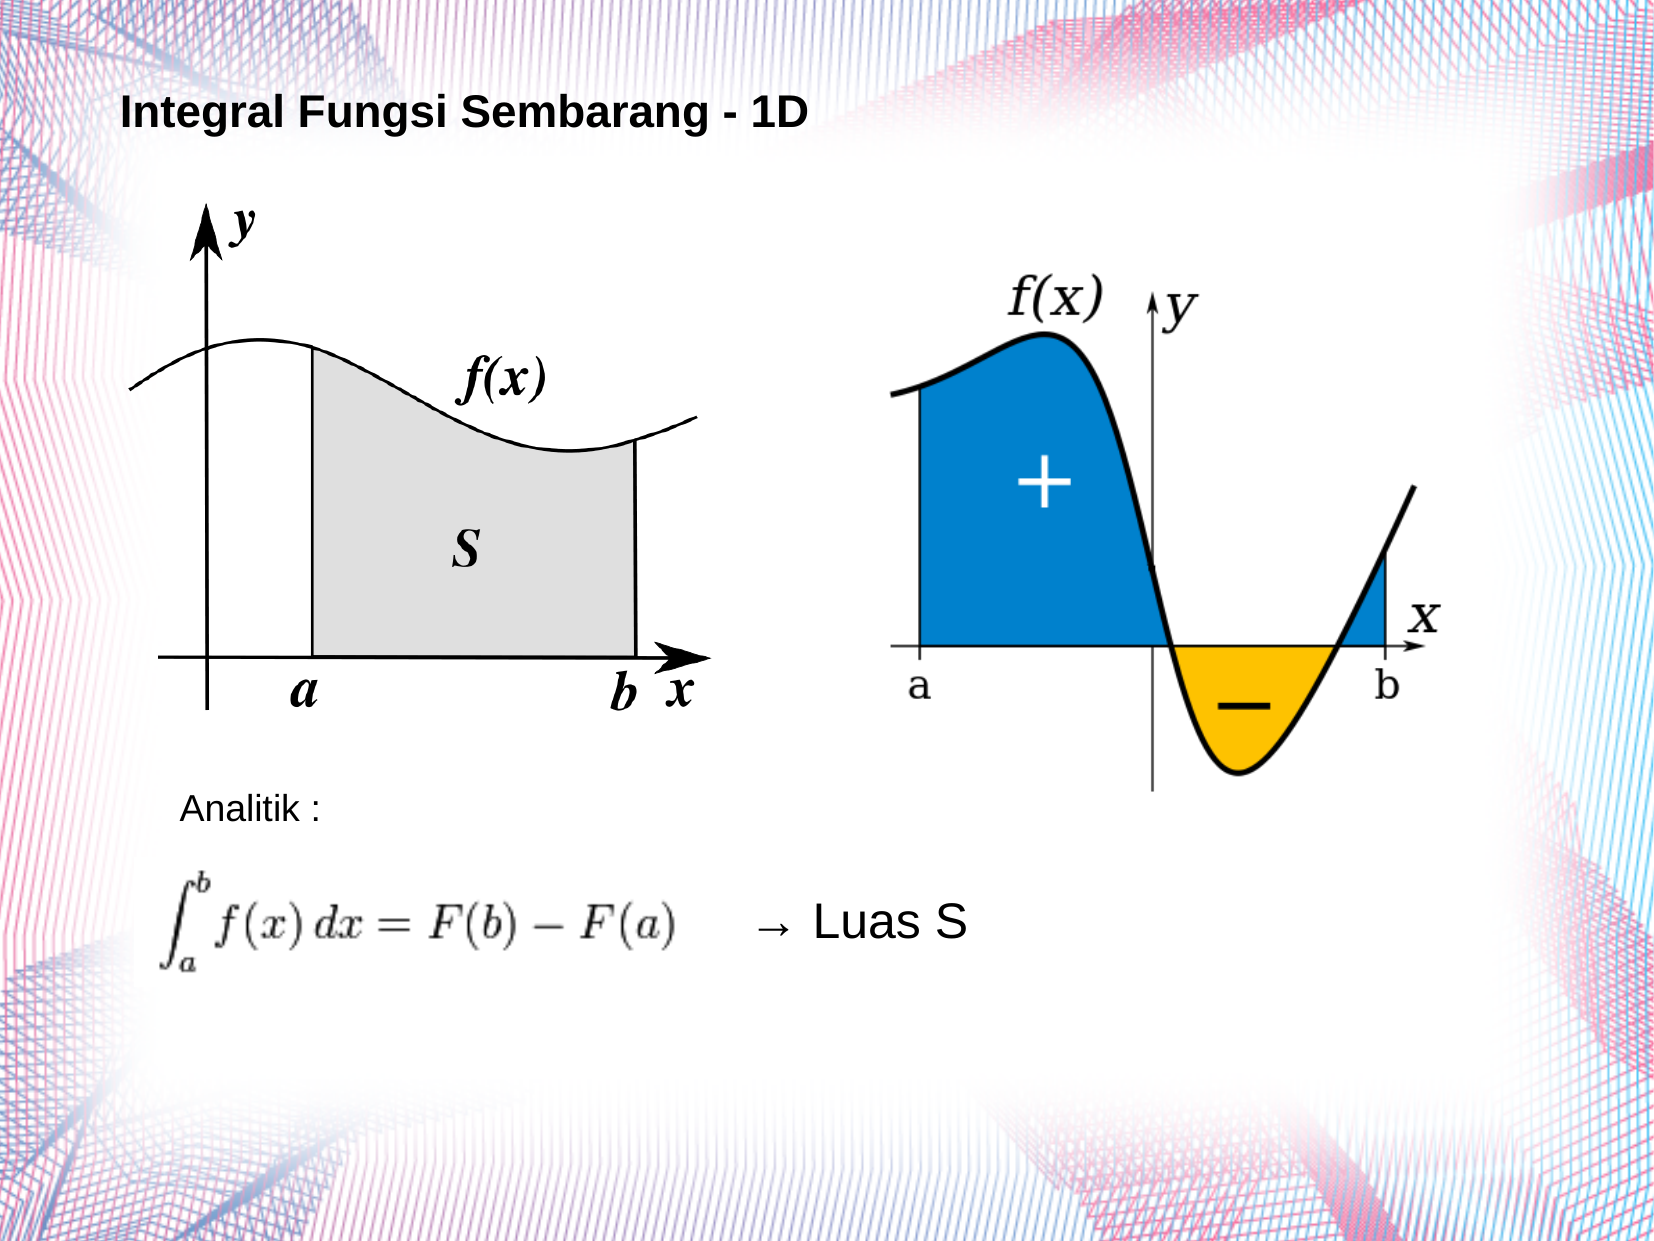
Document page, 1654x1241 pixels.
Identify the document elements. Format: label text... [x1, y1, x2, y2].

text_box Integral Fungsi Sembarang - 1D [105, 78, 1516, 145]
text_box Analitik : [164, 780, 480, 837]
text_box → Luas S [720, 886, 1231, 957]
picture [0, 0, 1654, 1241]
